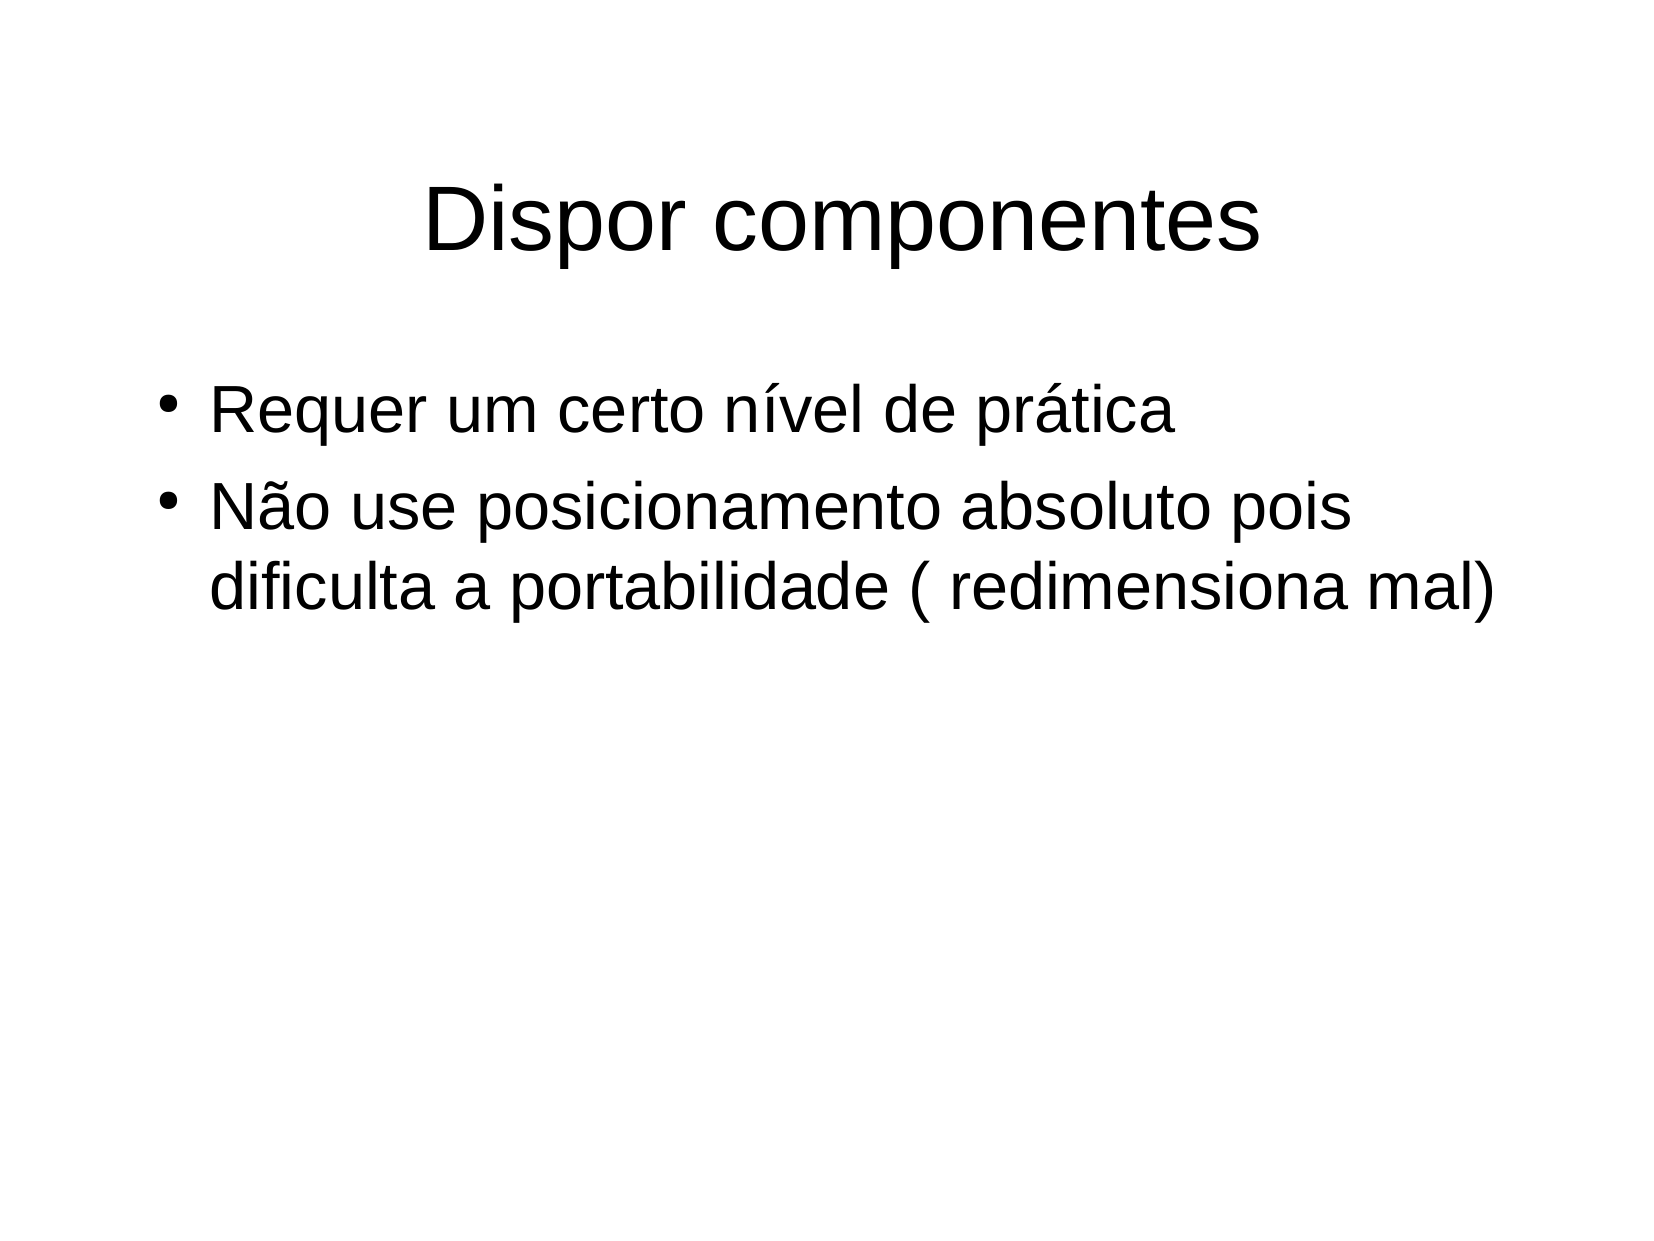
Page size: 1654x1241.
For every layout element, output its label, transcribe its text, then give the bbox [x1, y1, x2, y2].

list Requer um certo nível de prática Não use posicionamento absoluto pois dificulta a portabilidade ( redimensiona mal) [124, 358, 1530, 1103]
title Dispor componentes [124, 110, 1530, 317]
